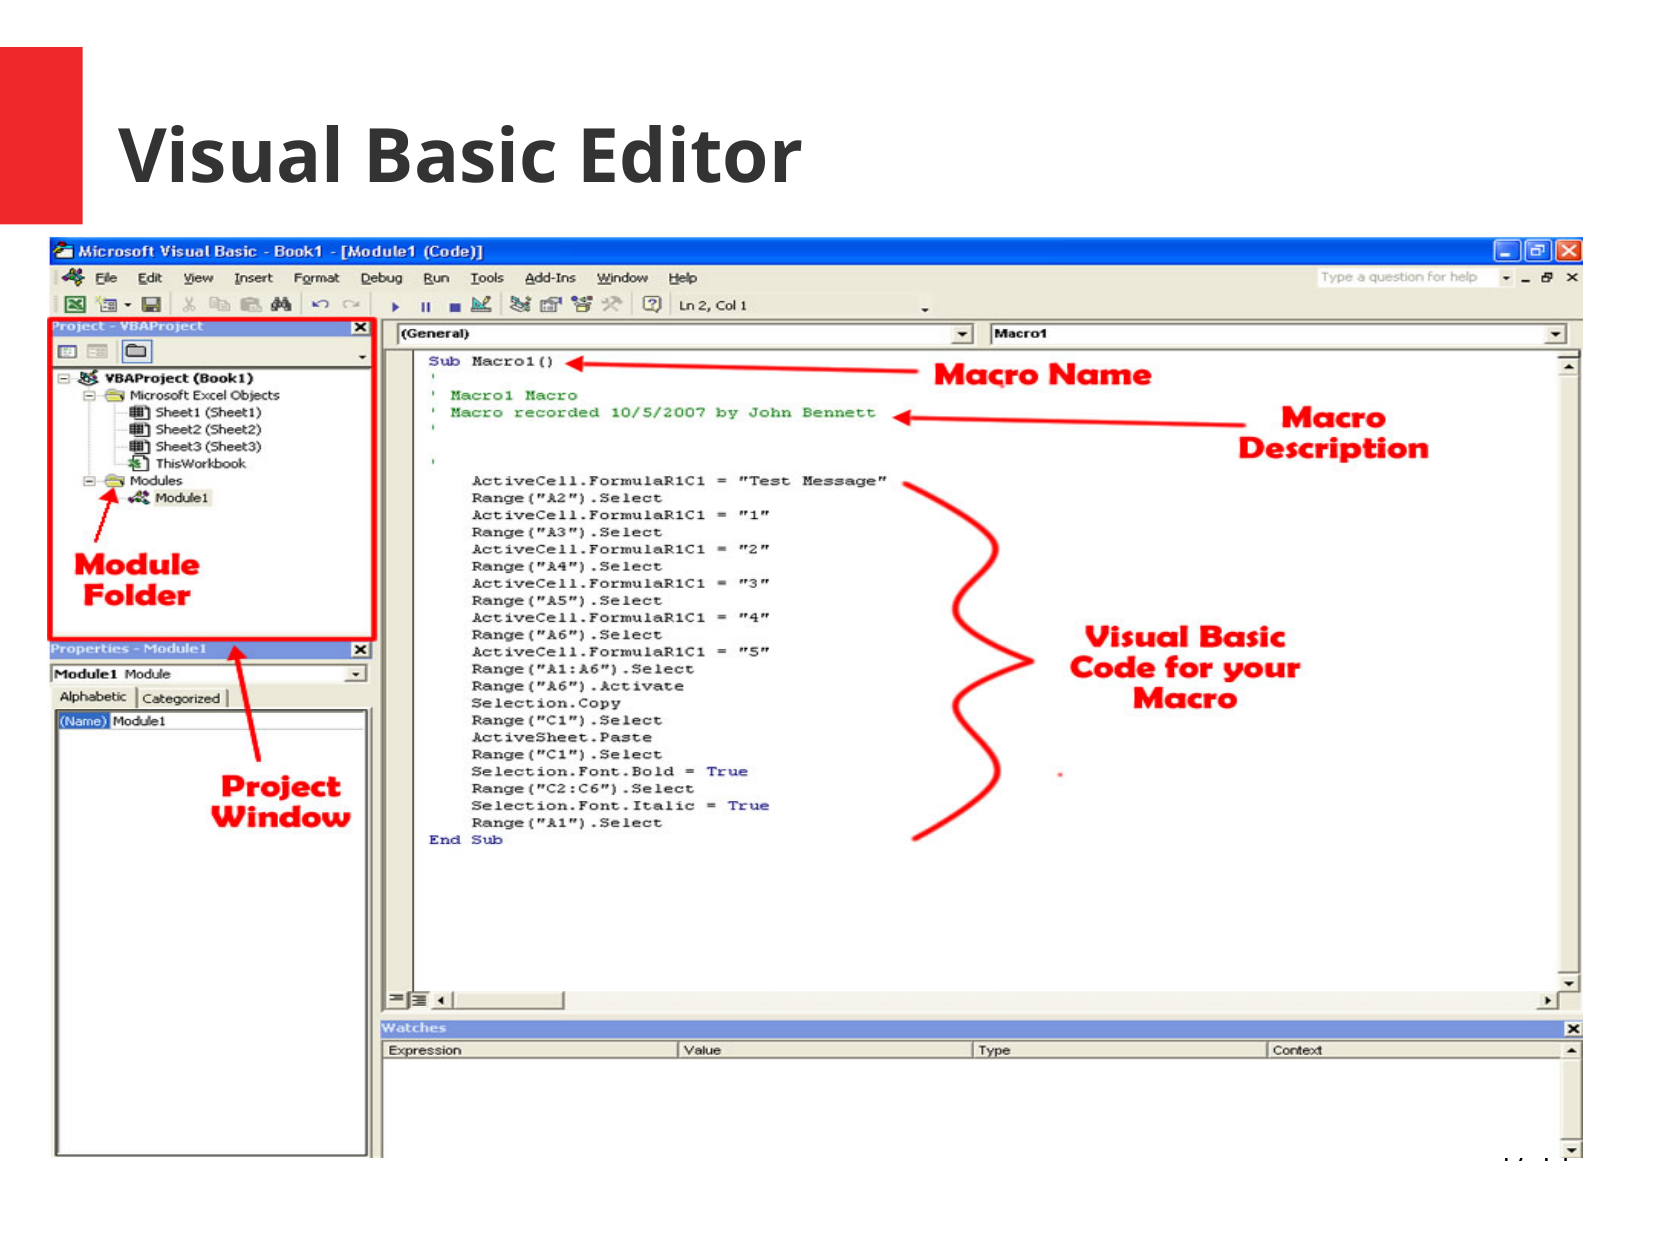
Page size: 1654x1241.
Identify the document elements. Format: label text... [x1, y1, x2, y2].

picture [47, 236, 1583, 1158]
title Visual Basic Editor [118, 49, 1571, 236]
